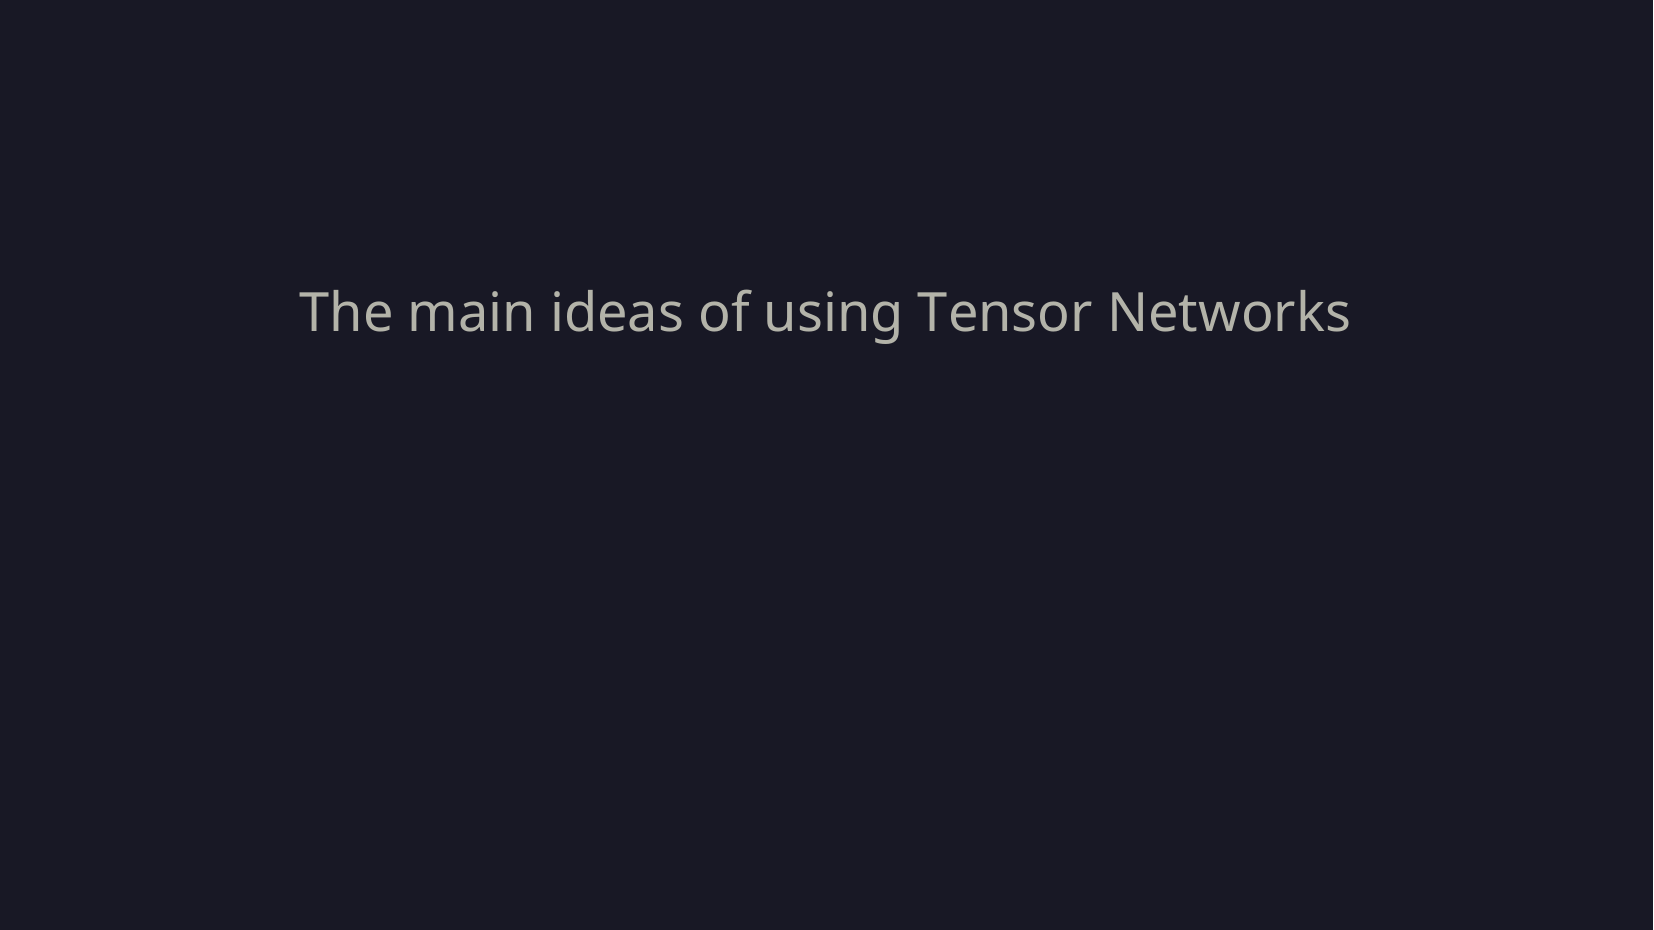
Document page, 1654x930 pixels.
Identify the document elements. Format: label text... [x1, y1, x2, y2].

text_box The main ideas of using Tensor Networks [299, 273, 1354, 422]
